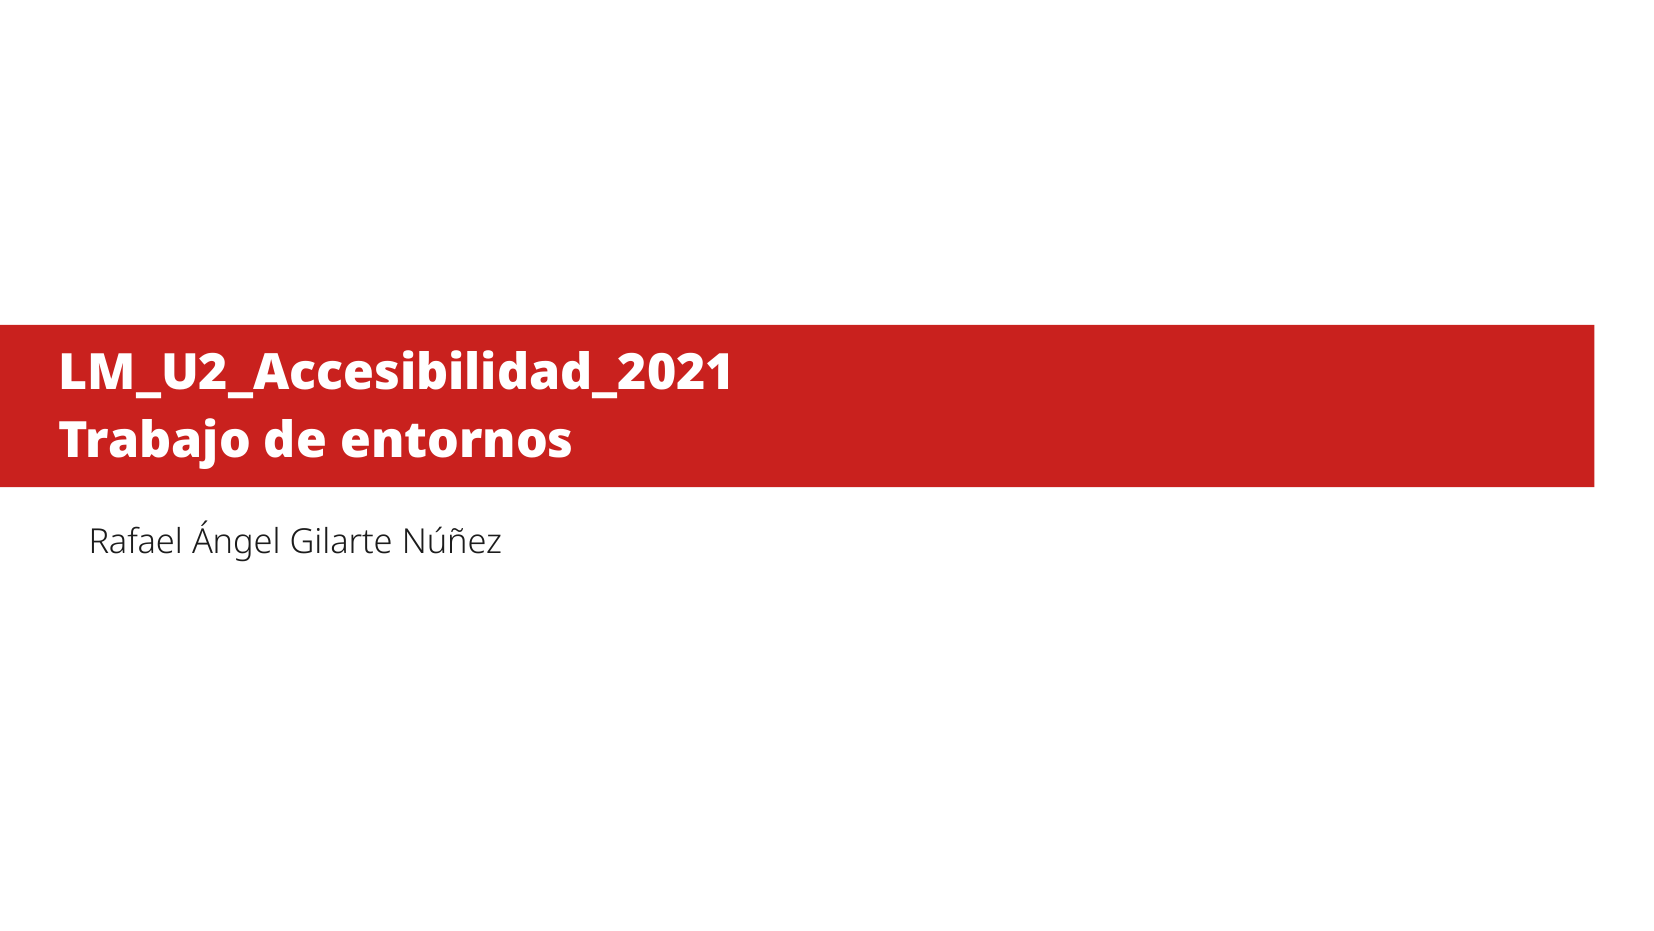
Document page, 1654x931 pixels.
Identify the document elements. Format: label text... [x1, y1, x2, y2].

subtitle Rafael Ángel Gilarte Núñez [88, 516, 1565, 827]
title LM_U2_Accesibilidad_2021 Trabajo de entornos [59, 354, 1565, 473]
